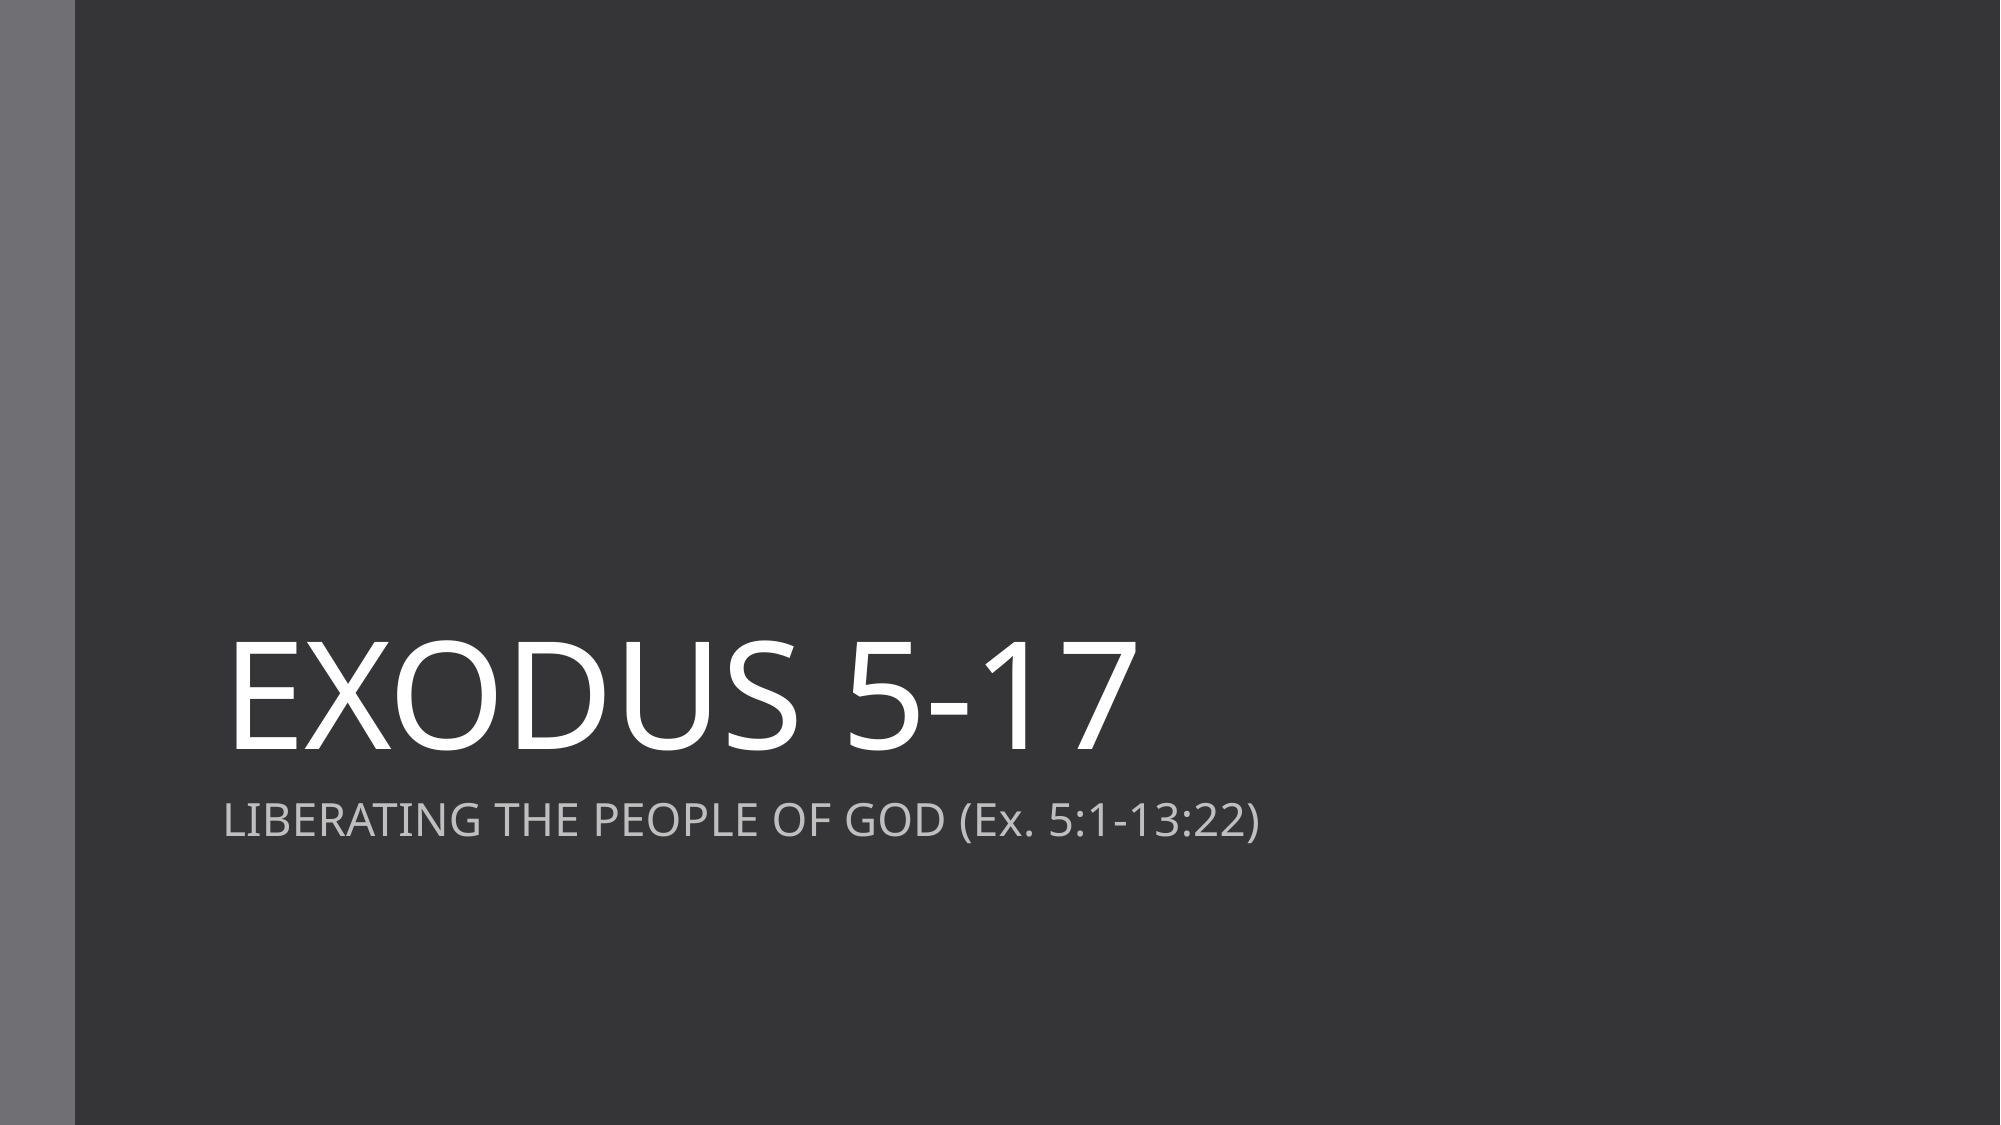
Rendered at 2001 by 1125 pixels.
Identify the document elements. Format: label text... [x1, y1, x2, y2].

subtitle LIBERATING THE PEOPLE OF GOD (Ex. 5:1-13:22) [206, 787, 1752, 1066]
title EXODUS 5-17 [206, 124, 1752, 787]
